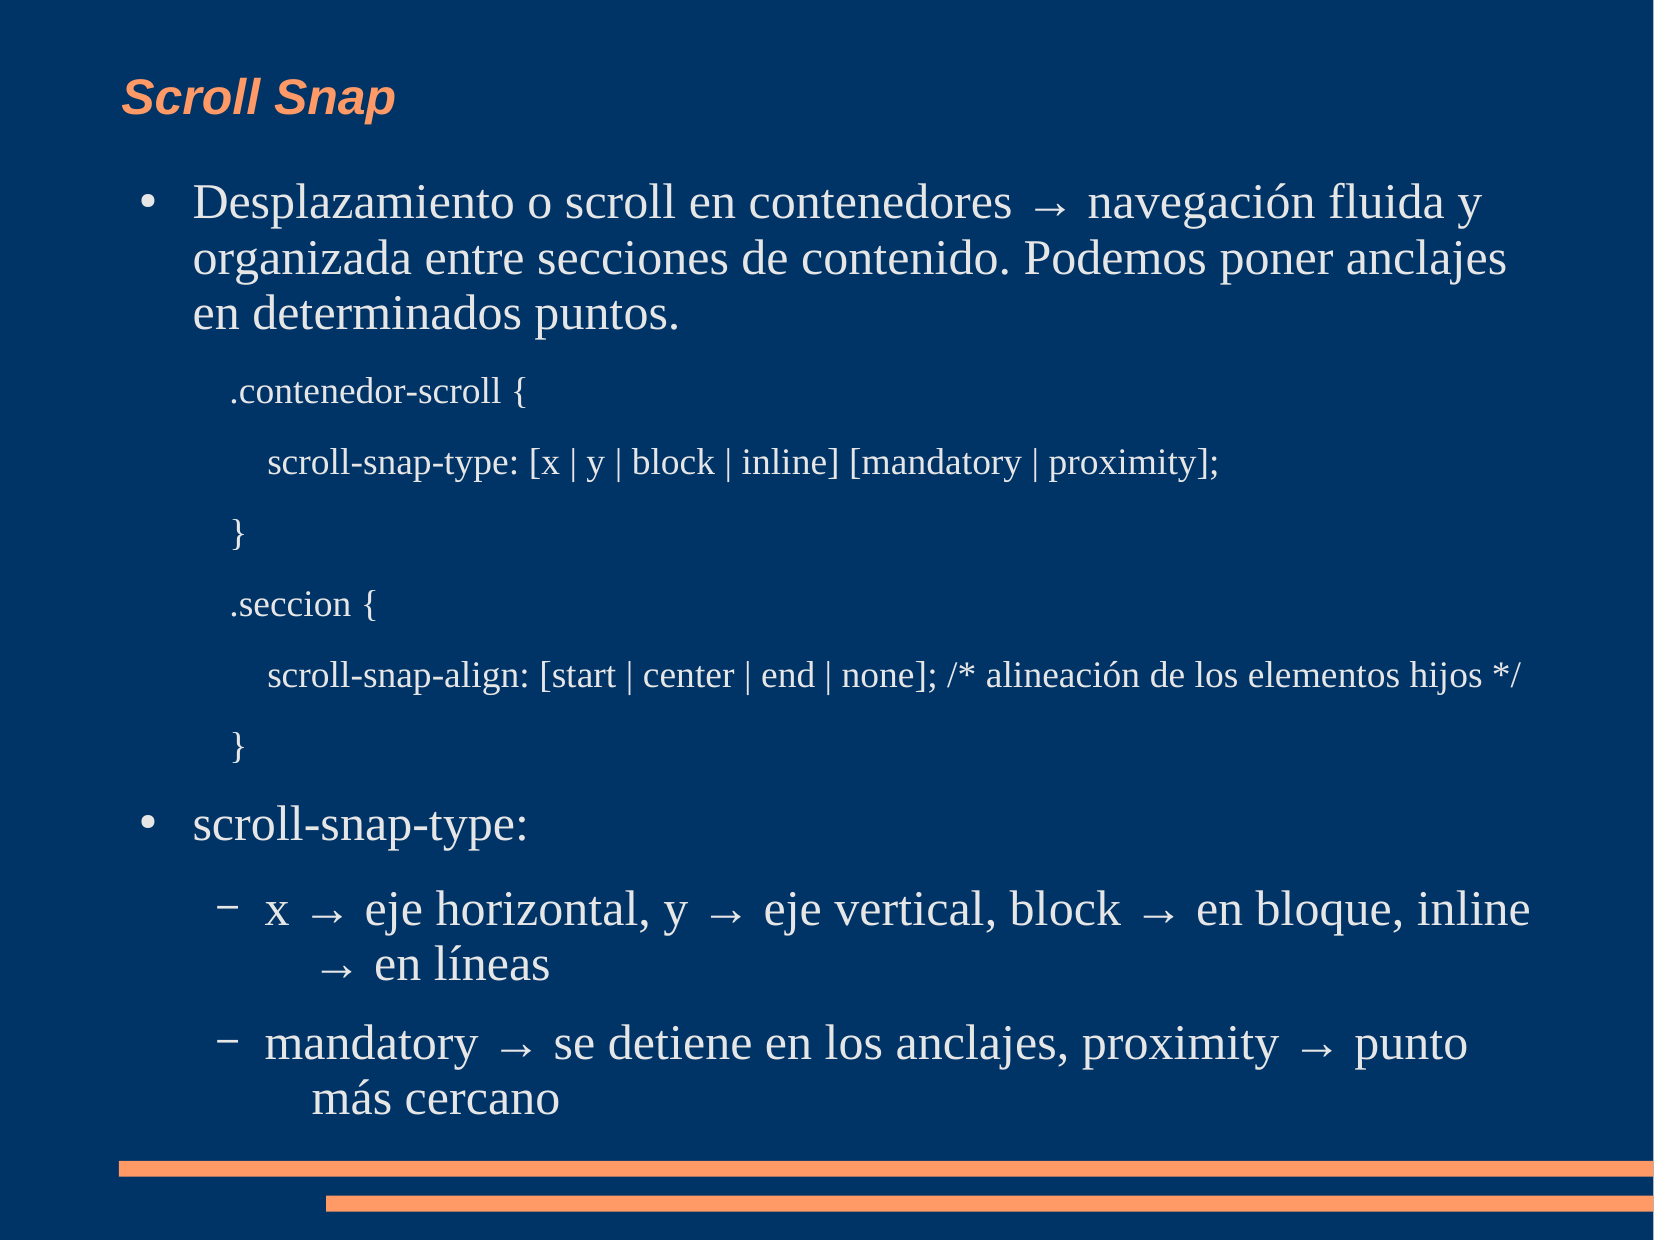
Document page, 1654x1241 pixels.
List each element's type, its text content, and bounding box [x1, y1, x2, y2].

title Scroll Snap [121, 46, 1534, 148]
list Desplazamiento o scroll en contenedores → navegación fluida y organizada entre secciones de contenido. Podemos poner anclajes en determinados puntos. .contenedor-scroll { scroll-snap-type: [x | y | block | inline] [mandatory | proximity]; } .seccion { scroll-snap-align: [start | center | end | none]; /* alineación de los elementos hijos */ } scroll-snap-type: x → eje horizontal, y → eje vertical, block → en bloque, inline → en líneas mandatory → se detiene en los anclajes, proximity → punto más cercano [121, 174, 1561, 1140]
